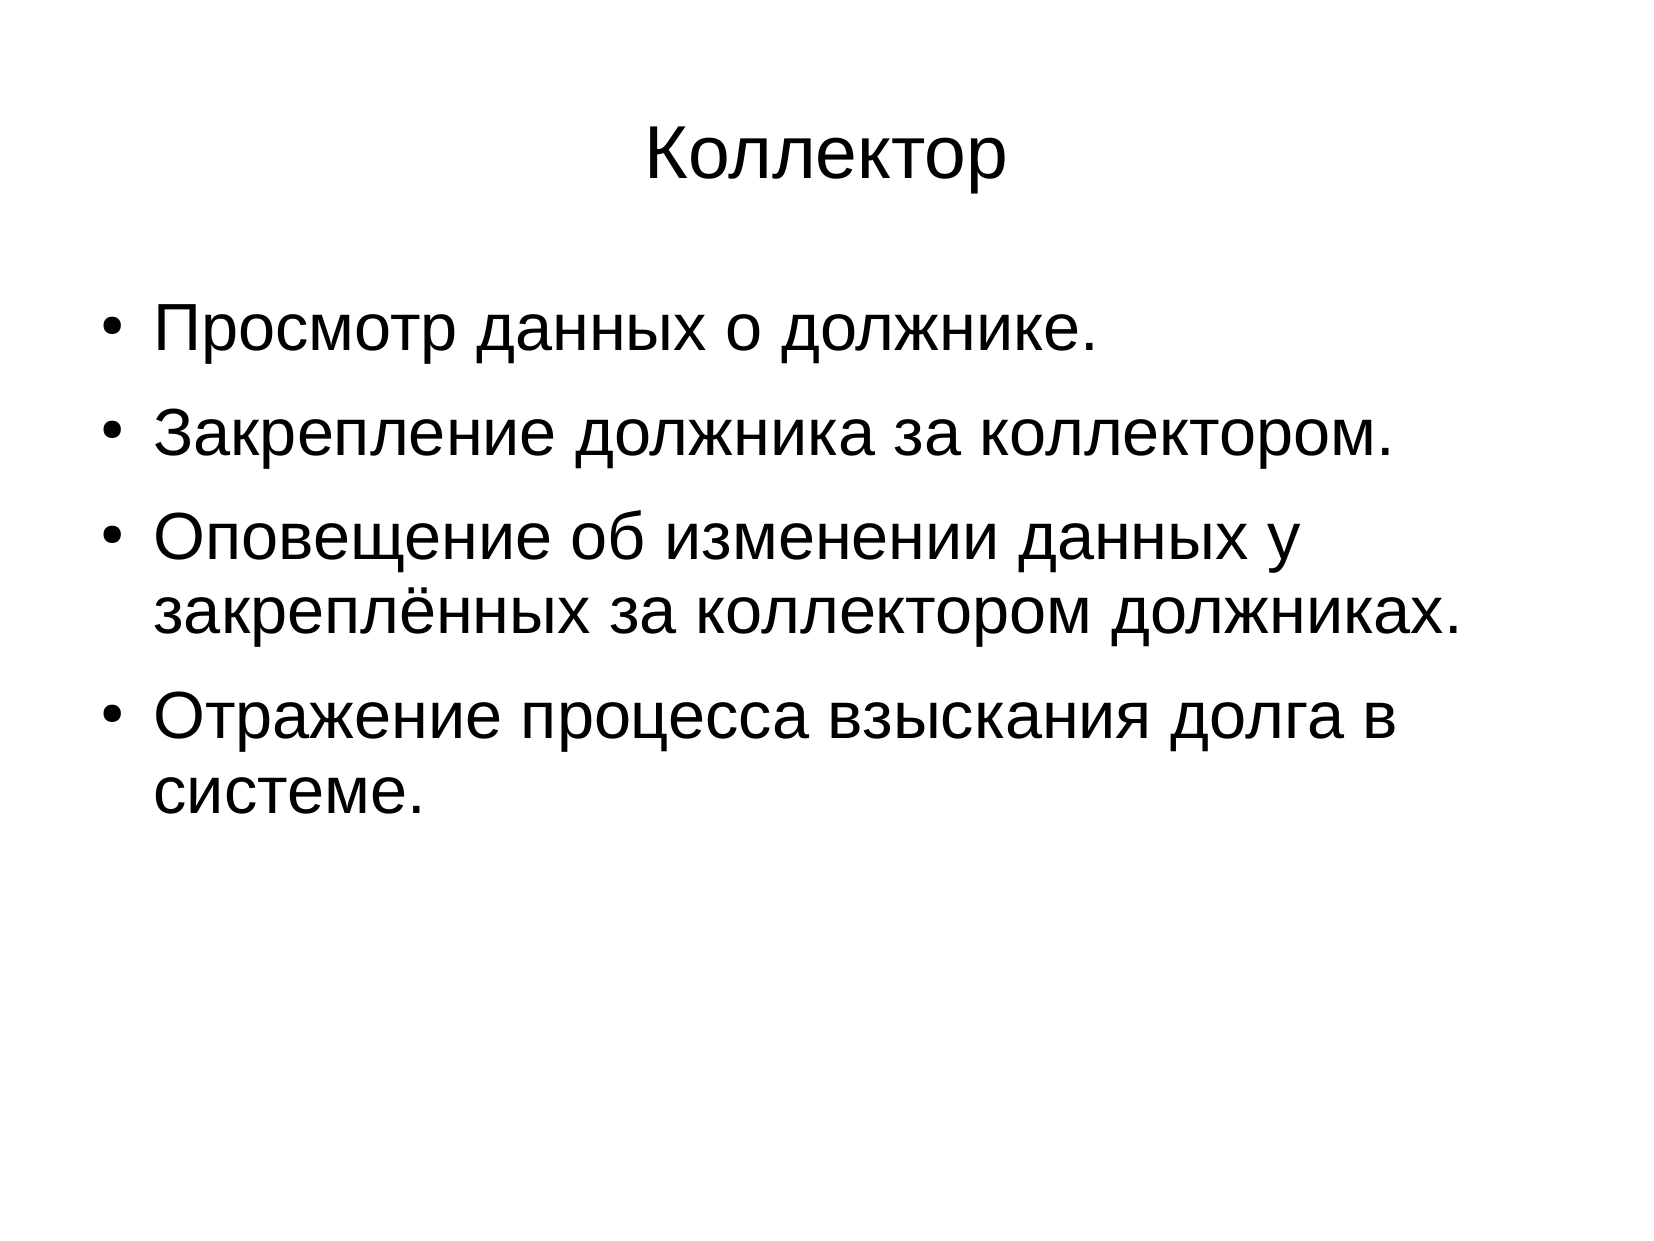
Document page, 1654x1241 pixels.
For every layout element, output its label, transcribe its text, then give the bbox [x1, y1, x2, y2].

list Просмотр данных о должнике. Закрепление должника за коллектором. Оповещение об изменении данных у закреплённых за коллектором должниках. Отражение процесса взыскания долга в системе. [82, 290, 1571, 1010]
title Коллектор [82, 49, 1571, 257]
